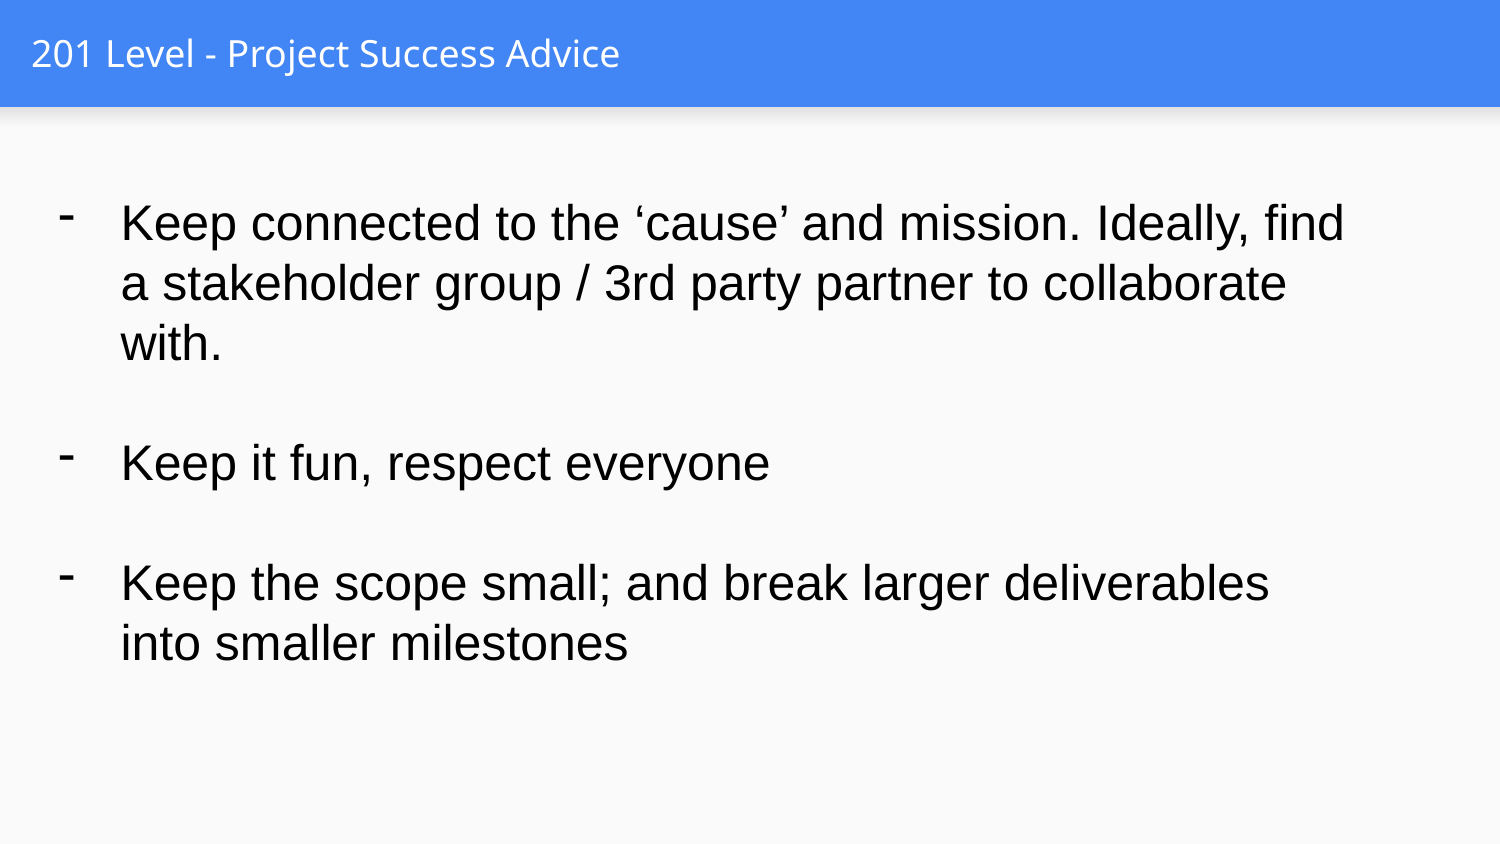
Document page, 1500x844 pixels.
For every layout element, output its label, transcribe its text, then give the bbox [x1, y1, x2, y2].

title 201 Level - Project Success Advice [16, 2, 1464, 102]
text_box Keep connected to the ‘cause’ and mission. Ideally, find a stakeholder group / 3rd party partner to collaborate with. Keep it fun, respect everyone Keep the scope small; and break larger deliverables into smaller milestones [30, 175, 1363, 668]
